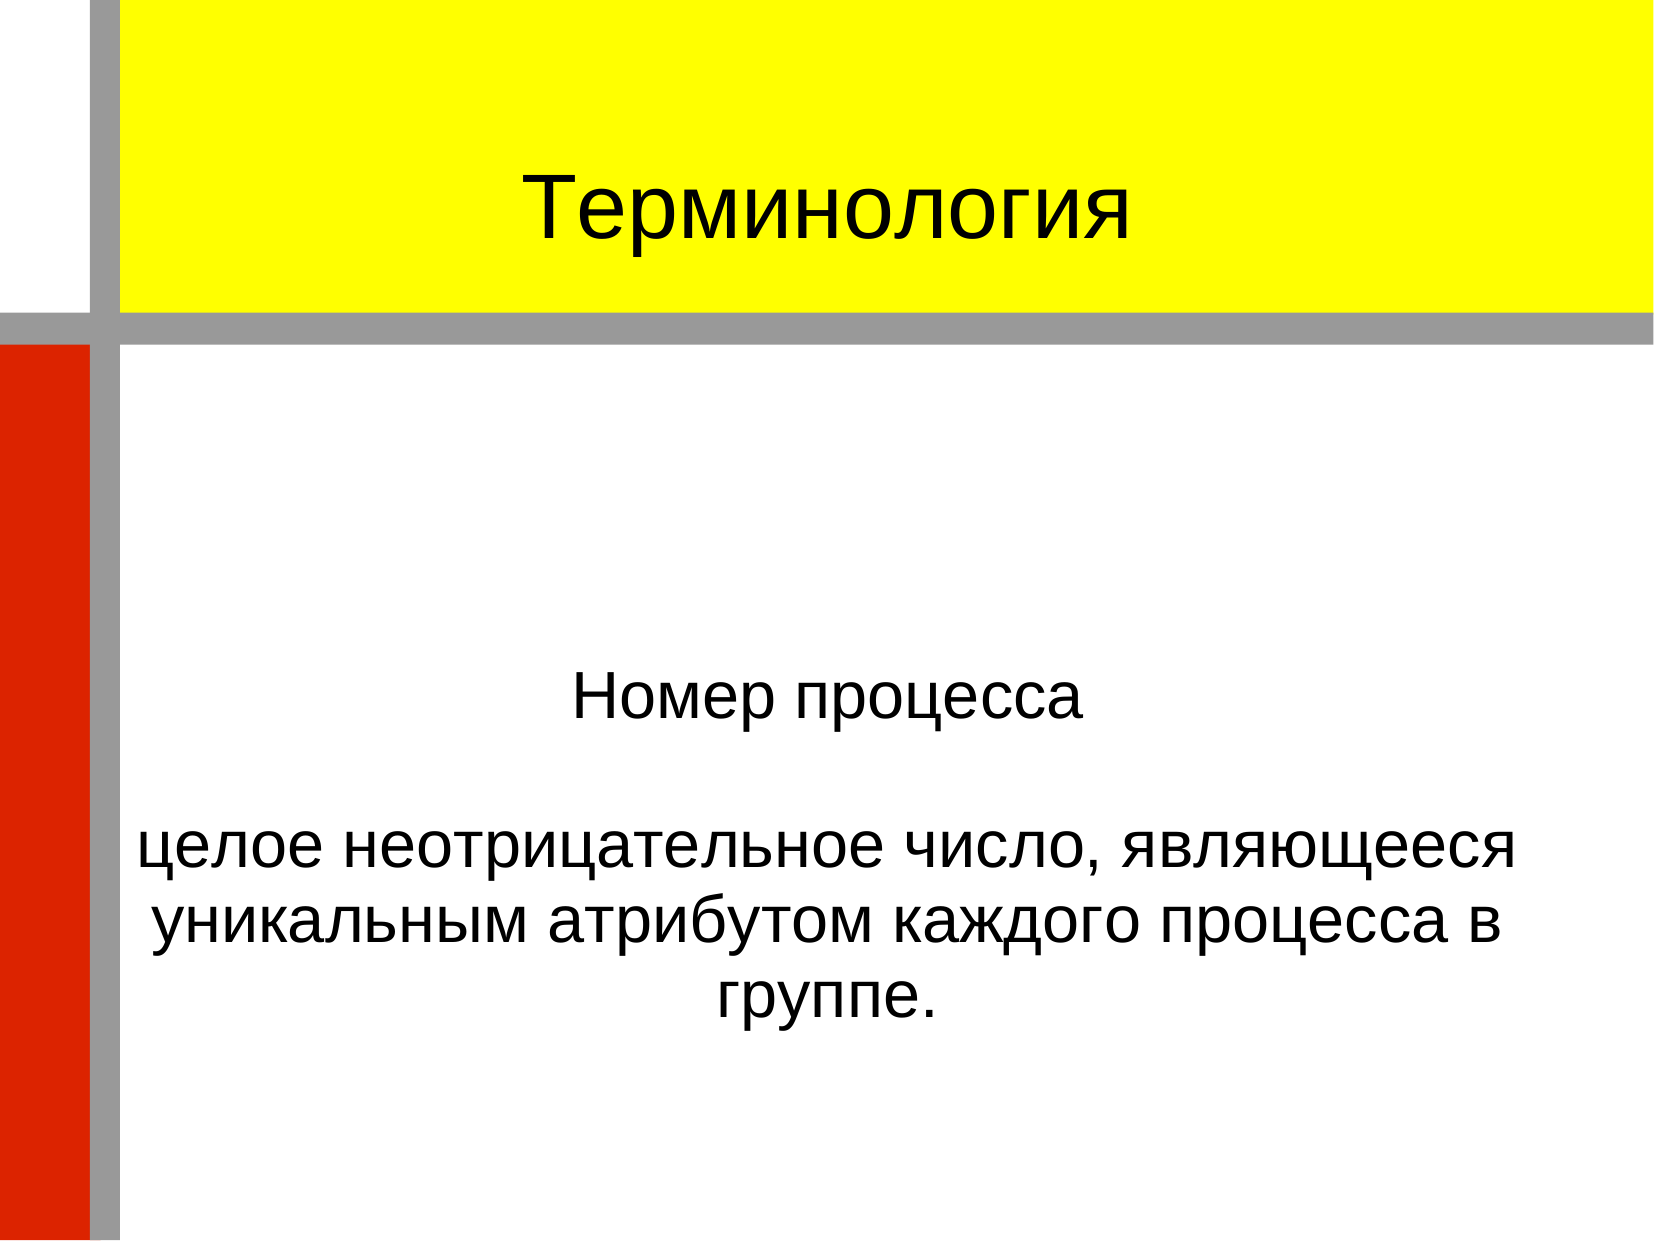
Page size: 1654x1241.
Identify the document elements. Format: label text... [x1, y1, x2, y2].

subtitle Номер процесса целое неотрицательное число, являющееся уникальным атрибутом каждого процесса в группе. [121, 391, 1534, 1241]
title Терминология [121, 102, 1534, 311]
